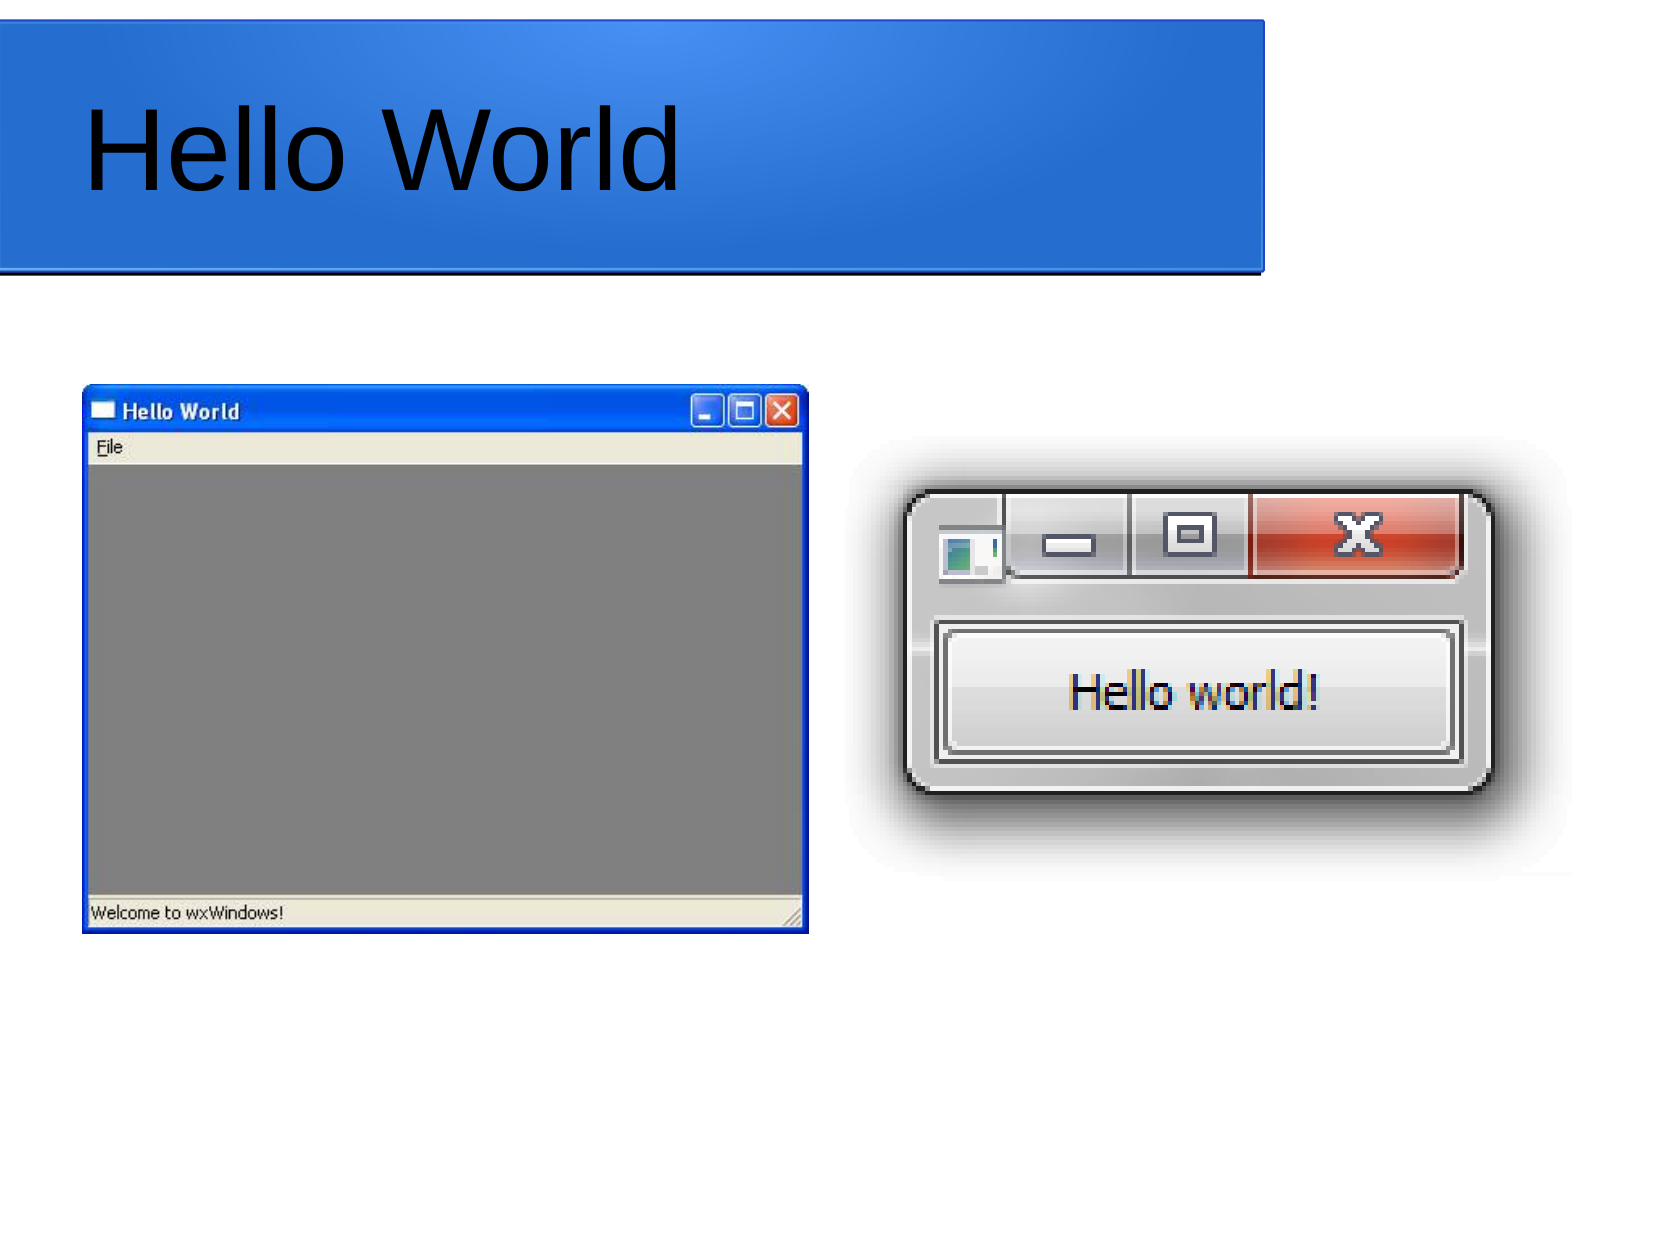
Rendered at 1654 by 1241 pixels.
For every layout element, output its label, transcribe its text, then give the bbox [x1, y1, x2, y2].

picture [845, 436, 1572, 881]
picture [82, 384, 809, 934]
title Hello World [82, 47, 1235, 252]
